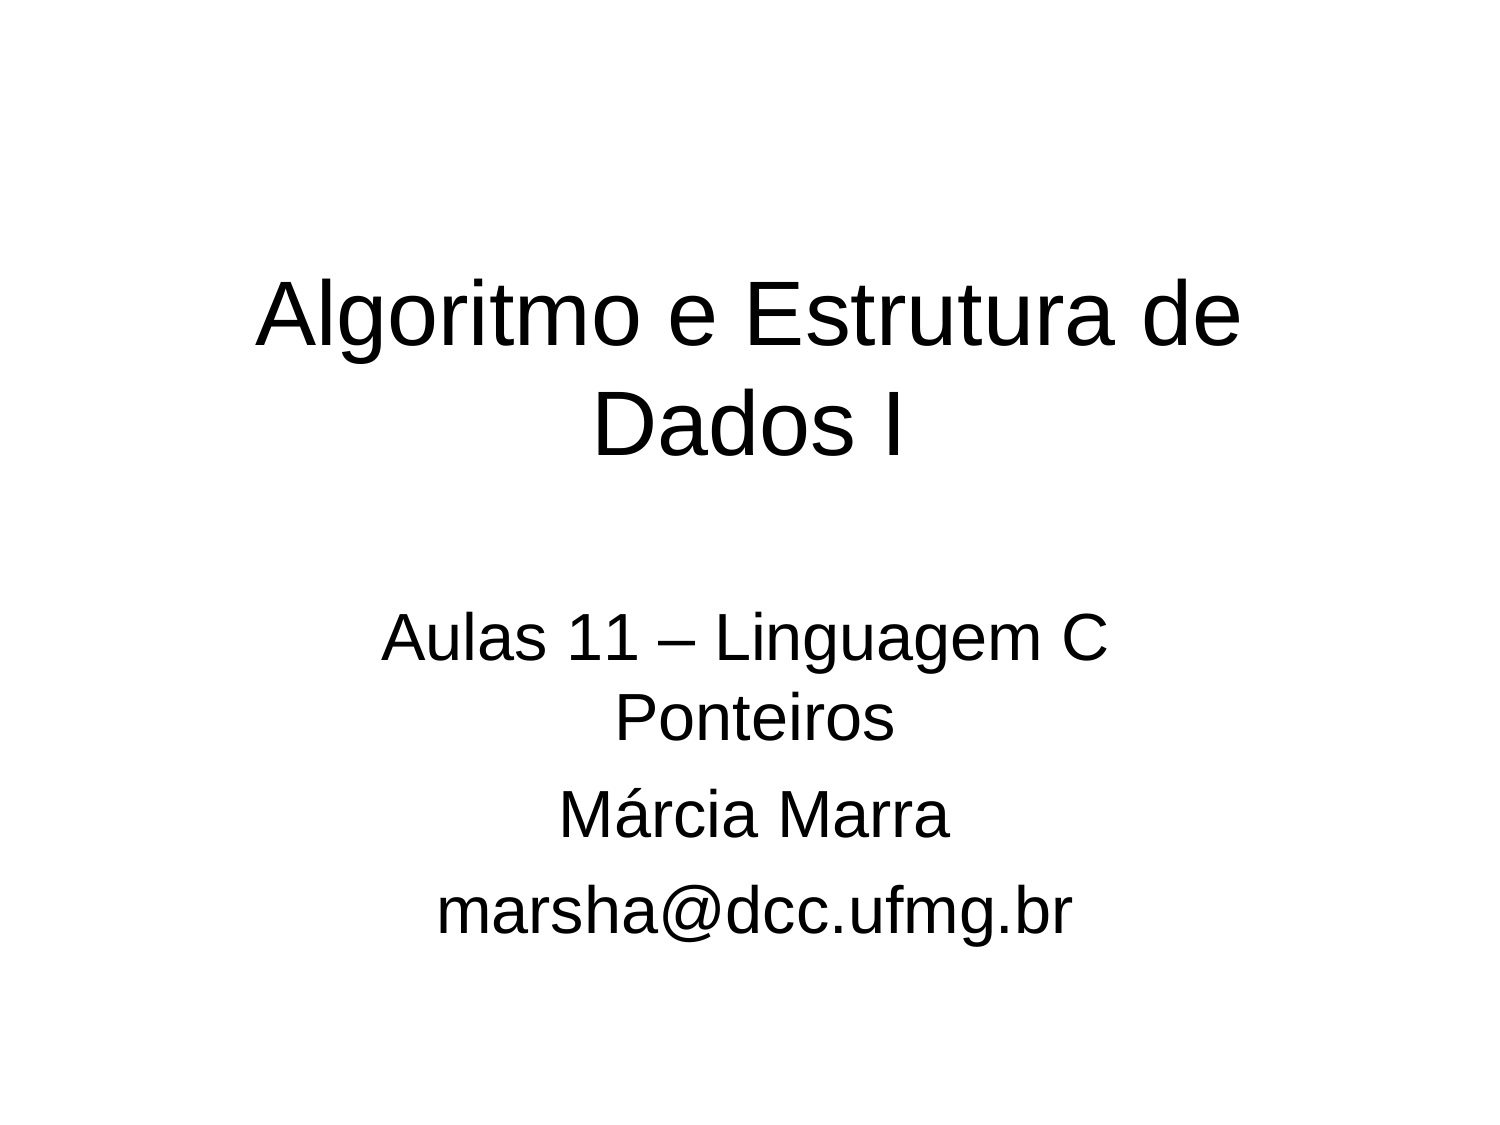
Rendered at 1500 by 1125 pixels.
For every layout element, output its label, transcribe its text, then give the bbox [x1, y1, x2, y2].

title Algoritmo e Estrutura de Dados I [112, 243, 1388, 485]
subtitle Aulas 11 – Linguagem C Ponteiros Márcia Marra marsha@dcc.ufmg.br [230, 586, 1281, 1008]
